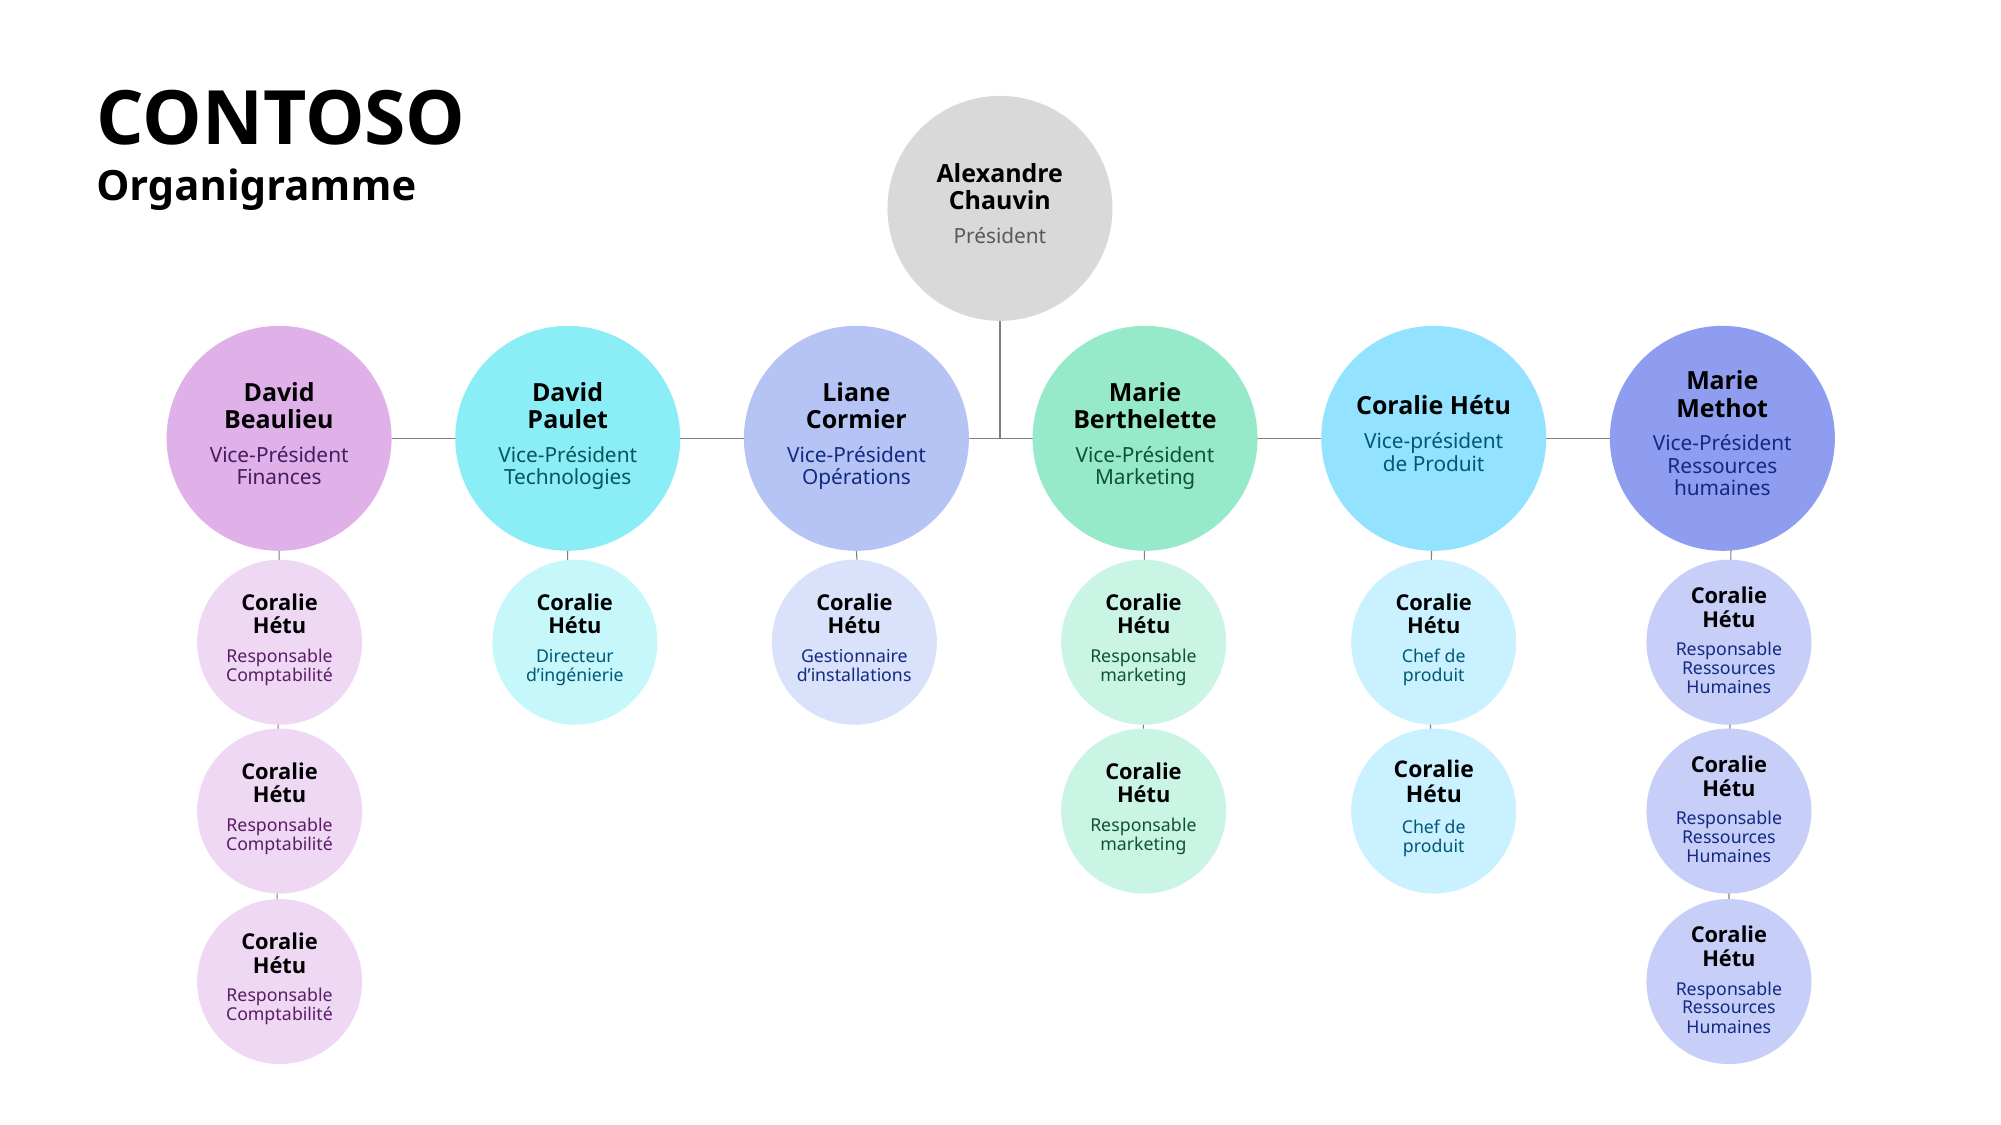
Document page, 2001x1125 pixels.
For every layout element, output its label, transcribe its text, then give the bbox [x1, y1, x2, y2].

text_box Coralie Hétu Responsable Comptabilité [197, 899, 363, 1065]
text_box Coralie Hétu Responsable Ressources Humaines [1646, 559, 1812, 725]
list Organigramme [81, 160, 669, 221]
text_box David Beaulieu Vice-Président Finances [166, 325, 392, 551]
text_box Coralie Hétu Responsable Ressources Humaines [1646, 728, 1812, 894]
text_box Coralie Hétu Chef de produit [1351, 728, 1517, 894]
text_box Coralie Hétu Directeur d’ingénierie [492, 559, 658, 725]
text_box Liane Cormier Vice-Président Opérations [743, 325, 969, 551]
text_box Marie Berthelette Vice-Président Marketing [1032, 325, 1258, 551]
text_box Coralie Hétu Responsable Comptabilité [197, 728, 363, 894]
text_box Coralie Hétu Chef de produit [1351, 559, 1517, 725]
text_box Coralie Hétu Vice-président de Produit [1321, 325, 1547, 551]
text_box Coralie Hétu Gestionnaire d’installations [771, 559, 937, 725]
text_box David Paulet Vice-Président Technologies [455, 325, 681, 551]
text_box Coralie Hétu Responsable marketing [1061, 559, 1227, 725]
text_box Coralie Hétu Responsable Comptabilité [197, 559, 363, 725]
text_box Coralie Hétu Responsable Ressources Humaines [1646, 899, 1812, 1065]
text_box Coralie Hétu Responsable marketing [1061, 728, 1227, 894]
text_box Marie Methot Vice-Président Ressources humaines [1609, 325, 1835, 551]
title CONTOSO [81, 50, 941, 191]
text_box Alexandre Chauvin Président [887, 95, 1113, 321]
